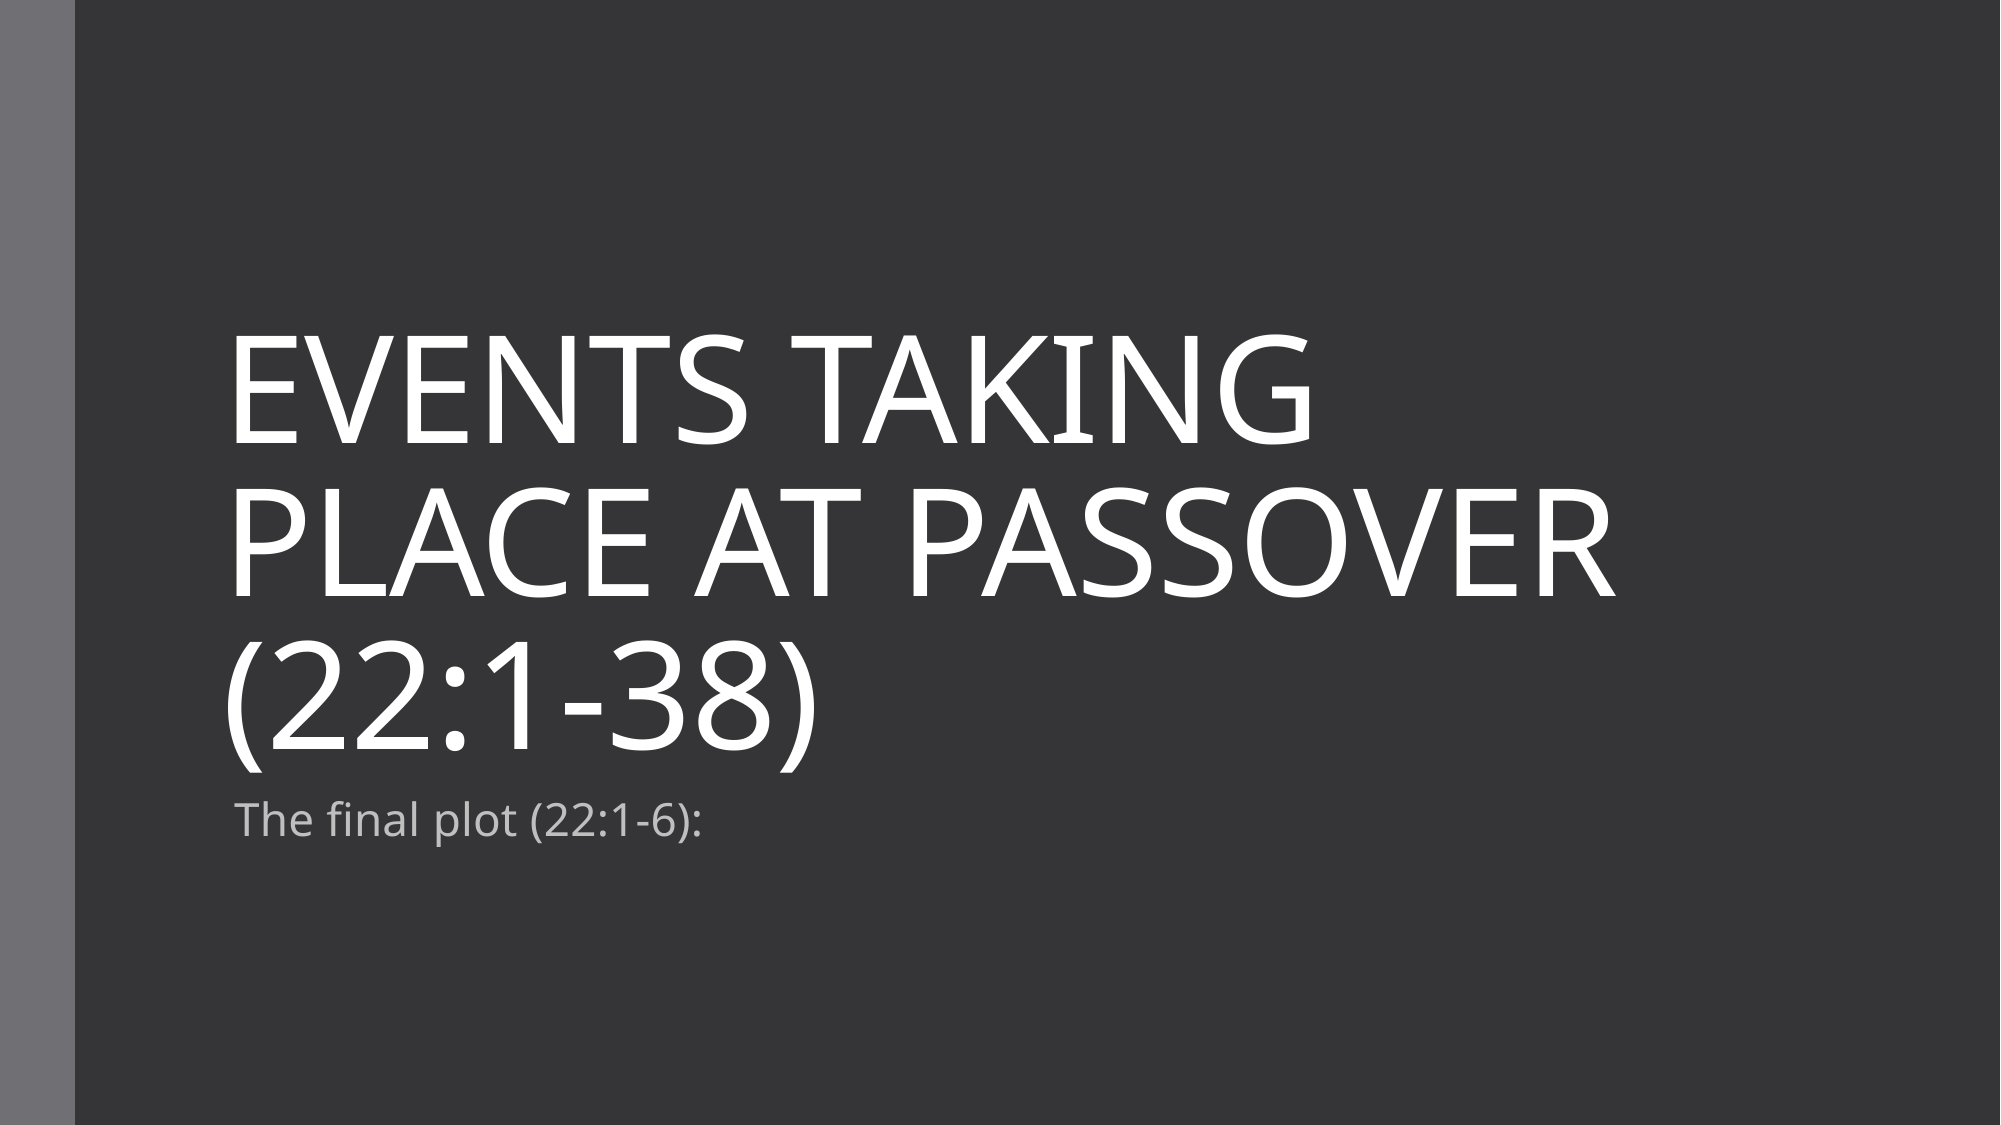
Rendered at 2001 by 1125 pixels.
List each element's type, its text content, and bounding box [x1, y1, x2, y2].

subtitle The final plot (22:1-6): [206, 787, 1752, 1066]
title EVENTS TAKING PLACE AT PASSOVER (22:1-38) [206, 124, 1752, 787]
